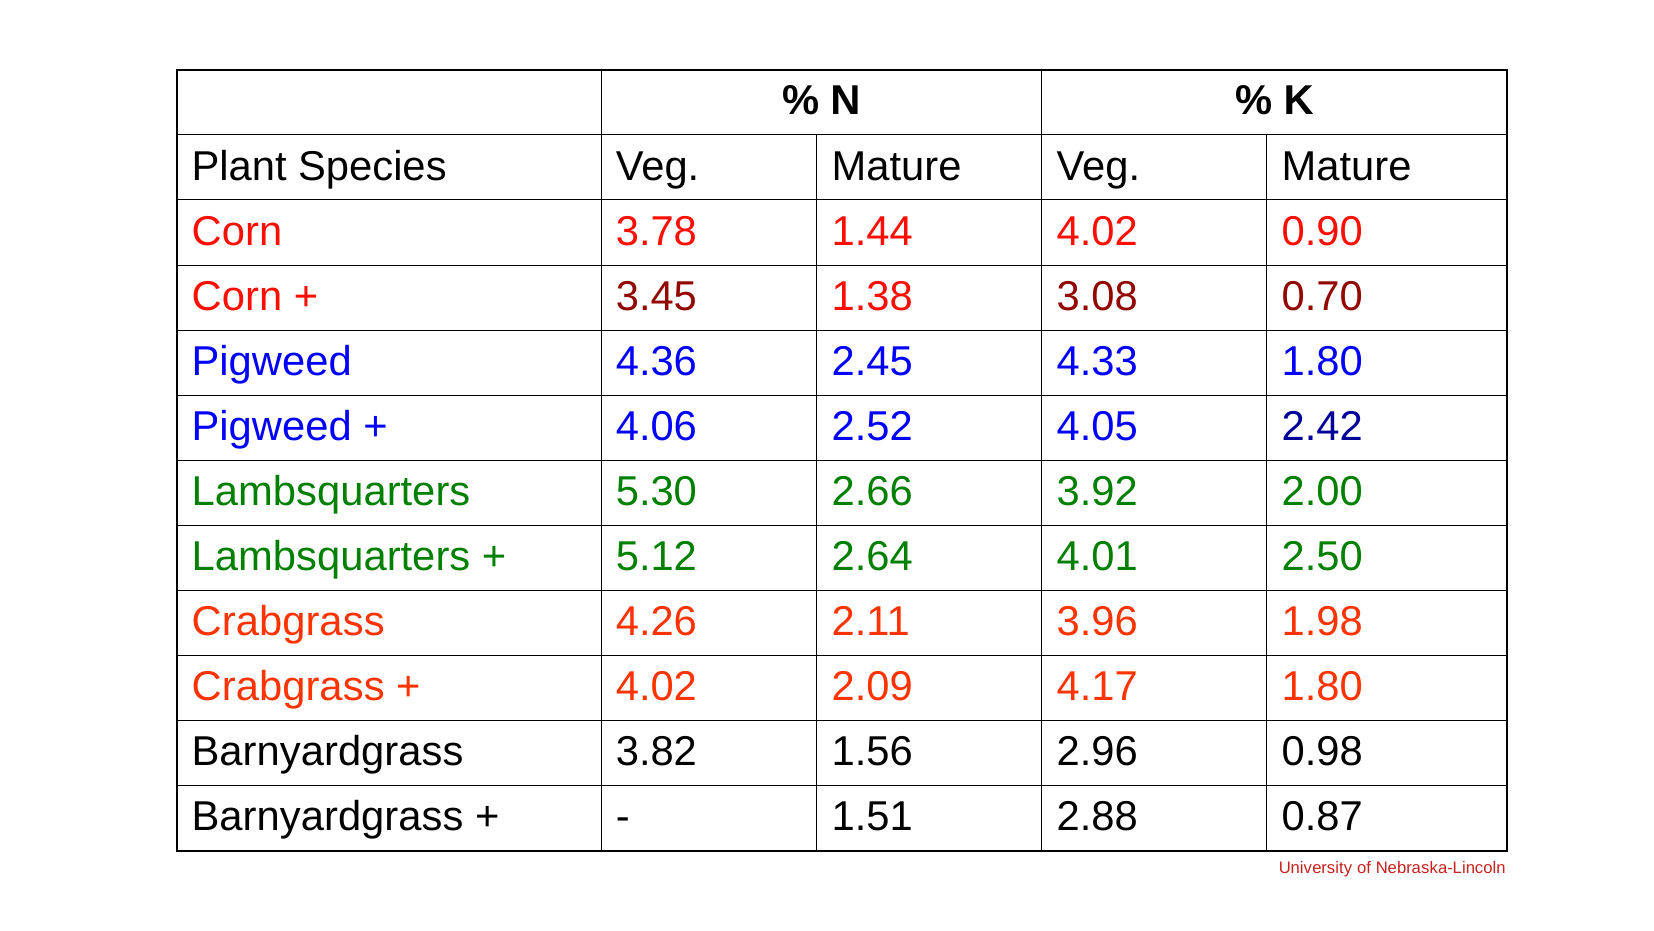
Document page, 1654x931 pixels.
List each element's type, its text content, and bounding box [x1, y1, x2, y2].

table_cell 3.82 [602, 721, 816, 785]
table_cell Pigweed [178, 331, 601, 395]
table_cell 1.51 [817, 786, 1041, 850]
table_cell 2.66 [817, 461, 1041, 525]
table_cell 4.06 [602, 396, 816, 460]
table_cell 0.98 [1267, 721, 1506, 785]
table_cell 1.38 [817, 266, 1041, 330]
table_cell 4.17 [1042, 656, 1266, 720]
table_cell 2.50 [1267, 526, 1506, 590]
table_cell 2.88 [1042, 786, 1266, 850]
table_cell Plant Species [178, 135, 601, 199]
table_cell Lambsquarters [178, 461, 601, 525]
table_cell 0.90 [1267, 200, 1506, 265]
table_cell 3.45 [602, 266, 816, 330]
table_cell - [602, 786, 816, 850]
table_cell 3.78 [602, 200, 816, 265]
text_box University of Nebraska-Lincoln [1264, 850, 1521, 885]
table_cell Crabgrass + [178, 656, 601, 720]
table_cell 4.01 [1042, 526, 1266, 590]
table_cell 4.02 [602, 656, 816, 720]
table_cell 0.87 [1267, 786, 1506, 850]
table_cell 4.33 [1042, 331, 1266, 395]
table_cell 5.30 [602, 461, 816, 525]
table_cell 3.08 [1042, 266, 1266, 330]
table_cell Veg. [1042, 135, 1266, 199]
table_cell Lambsquarters + [178, 526, 601, 590]
table_cell 4.05 [1042, 396, 1266, 460]
table_cell 4.36 [602, 331, 816, 395]
table_cell 1.44 [817, 200, 1041, 265]
table_cell 2.96 [1042, 721, 1266, 785]
table_cell 2.09 [817, 656, 1041, 720]
table_cell 5.12 [602, 526, 816, 590]
table_cell 4.26 [602, 591, 816, 655]
table_cell 1.98 [1267, 591, 1506, 655]
table_header % K [1042, 71, 1506, 134]
table_cell Barnyardgrass [178, 721, 601, 785]
table_header % N [602, 71, 1041, 134]
table_cell 3.92 [1042, 461, 1266, 525]
table_cell Mature [817, 135, 1041, 199]
table_cell 4.02 [1042, 200, 1266, 265]
table_cell 2.64 [817, 526, 1041, 590]
table_cell Veg. [602, 135, 816, 199]
table_cell 1.56 [817, 721, 1041, 785]
table_cell 3.96 [1042, 591, 1266, 655]
table_cell Pigweed + [178, 396, 601, 460]
table_cell Crabgrass [178, 591, 601, 655]
table_cell Corn [178, 200, 601, 265]
table_cell 2.42 [1267, 396, 1506, 460]
table_cell 2.45 [817, 331, 1041, 395]
table_cell 2.00 [1267, 461, 1506, 525]
table_cell 0.70 [1267, 266, 1506, 330]
table_cell Mature [1267, 135, 1506, 199]
table_cell Corn + [178, 266, 601, 330]
table_cell 2.52 [817, 396, 1041, 460]
table_cell 1.80 [1267, 331, 1506, 395]
table_cell Barnyardgrass + [178, 786, 601, 850]
table_cell 2.11 [817, 591, 1041, 655]
table_cell 1.80 [1267, 656, 1506, 720]
table_header [178, 71, 601, 134]
